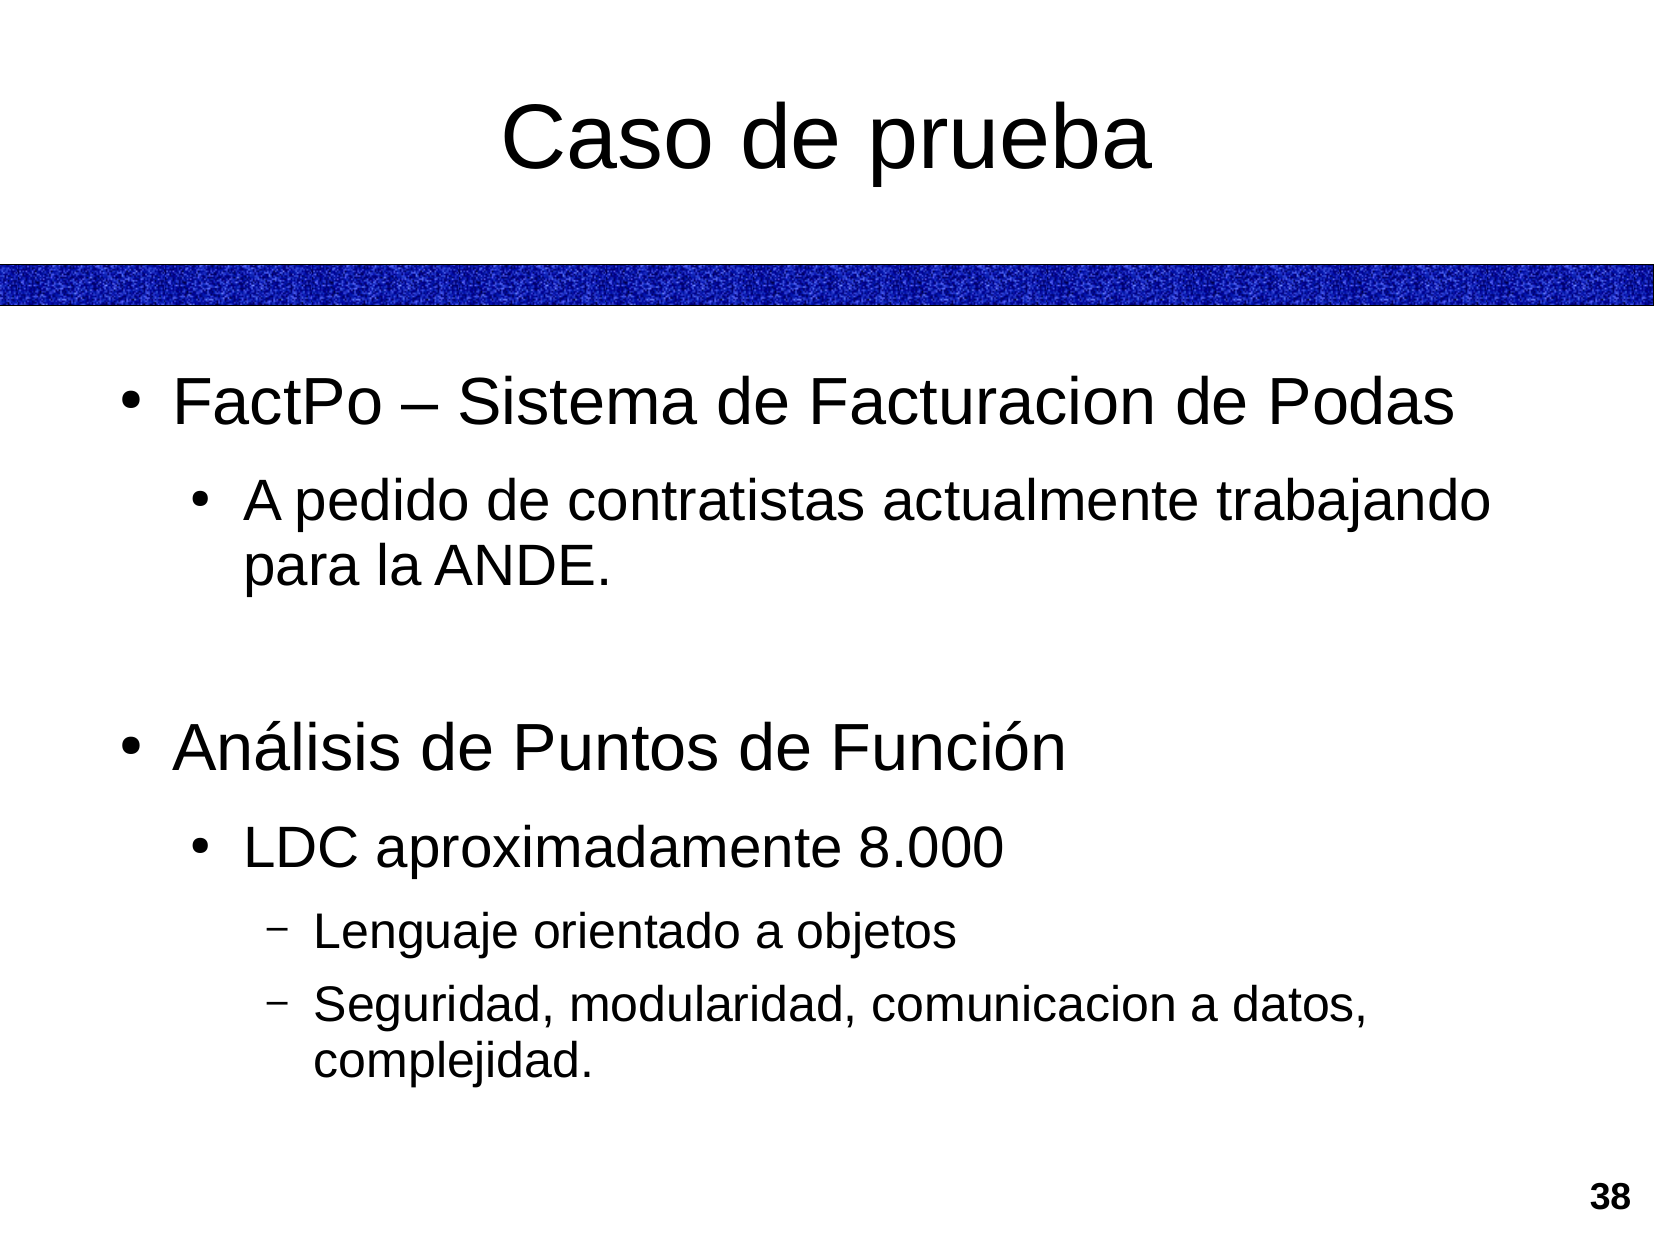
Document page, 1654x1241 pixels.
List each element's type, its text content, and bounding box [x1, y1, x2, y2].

list FactPo – Sistema de Facturacion de Podas A pedido de contratistas actualmente trabajando para la ANDE. Análisis de Puntos de Función LDC aproximadamente 8.000 Lenguaje orientado a objetos Seguridad, modularidad, comunicacion a datos, complejidad. [101, 363, 1549, 1168]
title Caso de prueba [58, 14, 1595, 260]
picture [0, 265, 1653, 305]
text_box <número> [1575, 1168, 1654, 1240]
